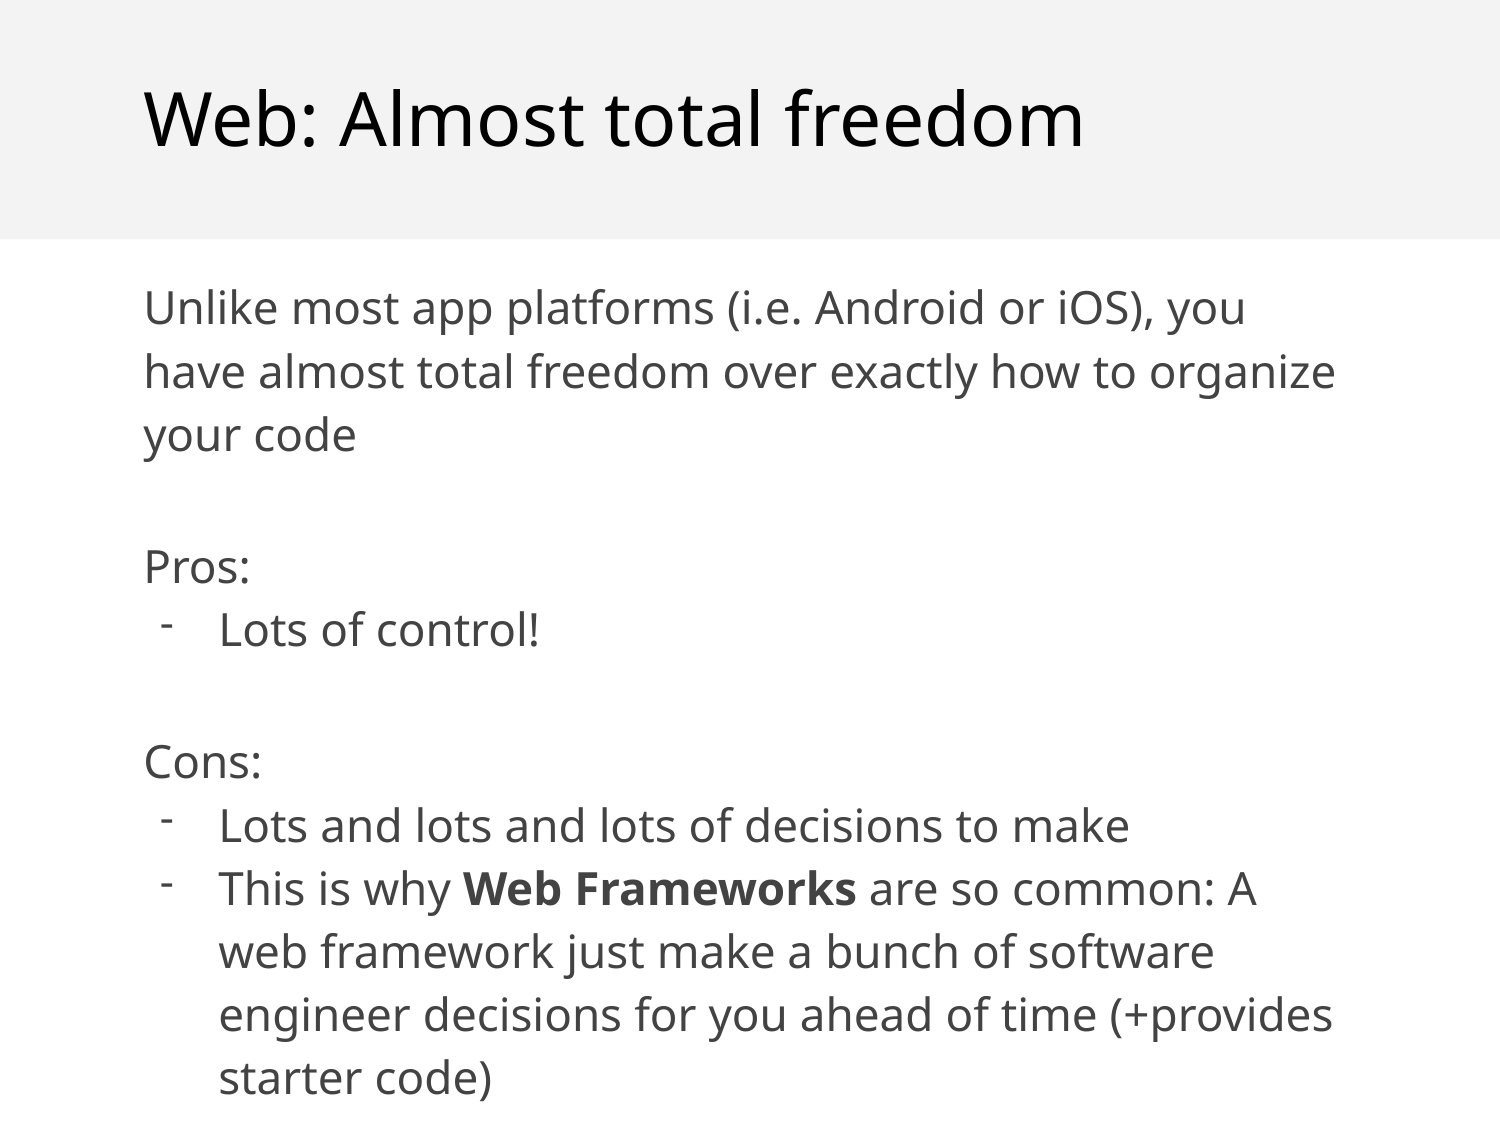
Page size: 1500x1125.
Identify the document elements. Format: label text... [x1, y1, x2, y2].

title Web: Almost total freedom [128, 56, 1372, 183]
list Unlike most app platforms (i.e. Android or iOS), you have almost total freedom over exactly how to organize your code Pros: Lots of control! Cons: Lots and lots and lots of decisions to make This is why Web Frameworks are so common: A web framework just make a bunch of software engineer decisions for you ahead of time (+provides starter code) [128, 255, 1372, 1004]
